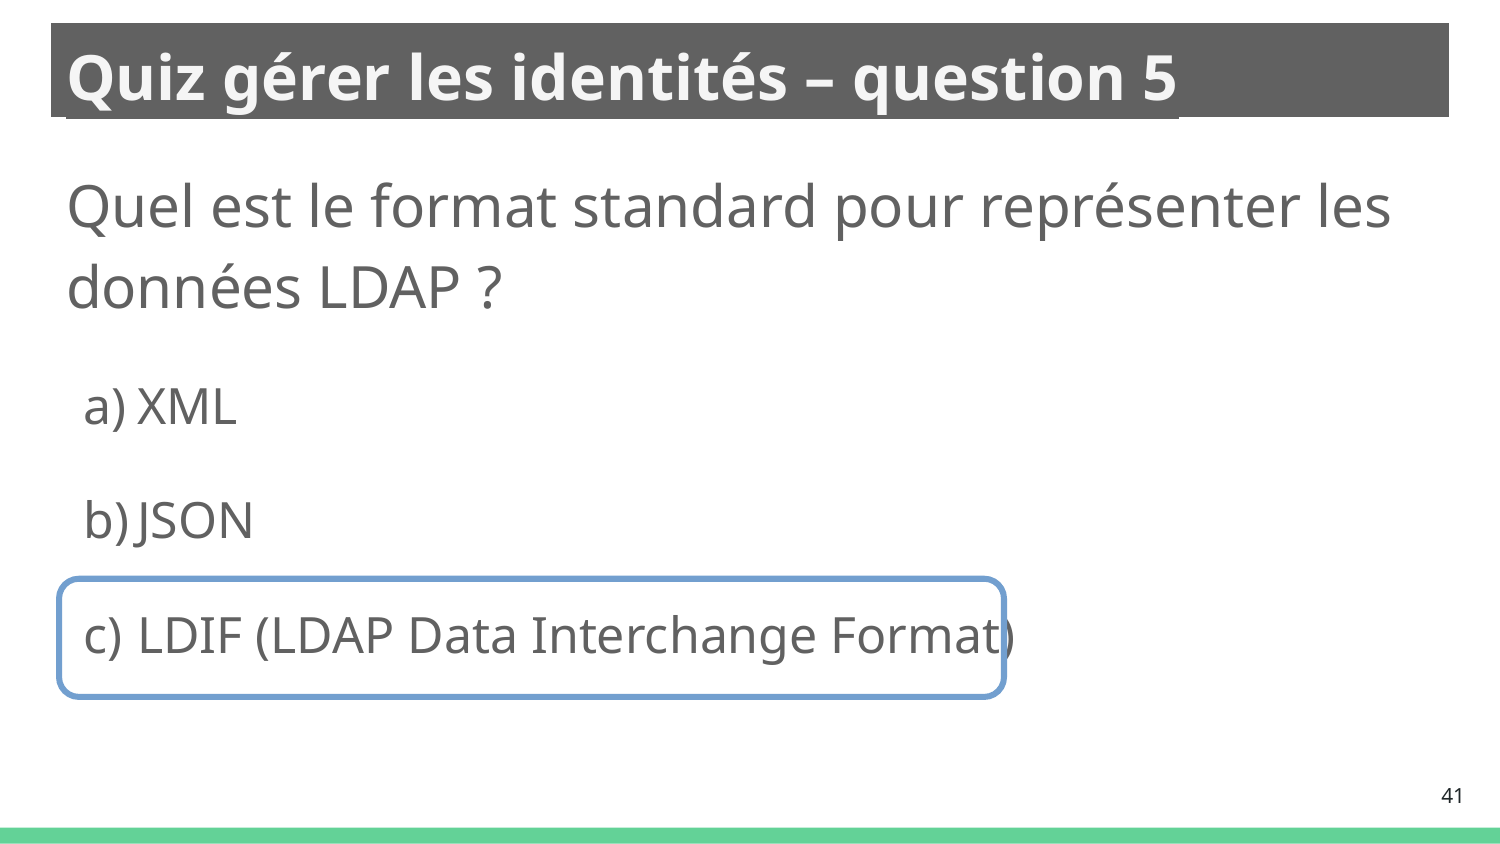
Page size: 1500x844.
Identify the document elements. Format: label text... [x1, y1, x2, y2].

list Quel est le format standard pour représenter les données LDAP ? XML JSON LDIF (LDAP Data Interchange Format) [63, 582, 1000, 679]
list Quel est le format standard pour représenter les données LDAP ? XML JSON LDIF (LDAP Data Interchange Format) [51, 144, 1477, 679]
title Quiz gérer les identités – question 5 [51, 23, 1449, 117]
slide_number <numéro> [1389, 764, 1480, 830]
